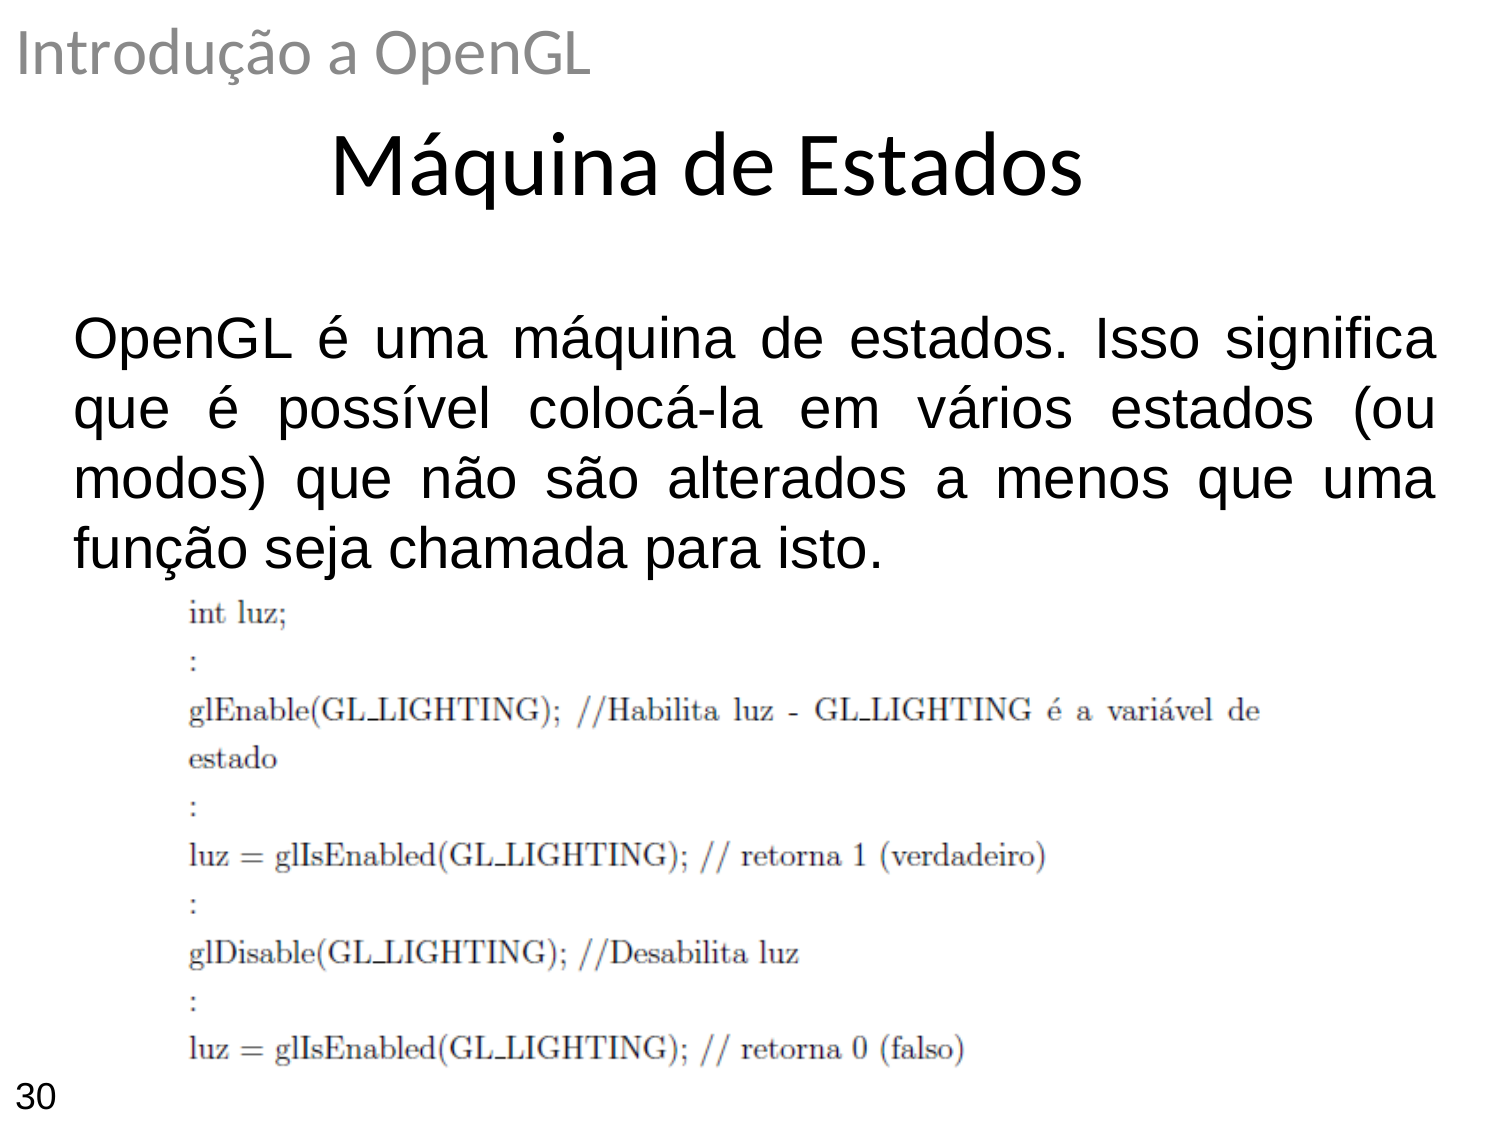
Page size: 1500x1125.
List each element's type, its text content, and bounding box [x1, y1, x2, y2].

picture [175, 588, 1290, 1084]
text_box 30 [0, 1064, 72, 1125]
title Máquina de Estados [70, 82, 1346, 235]
text_box OpenGL é uma máquina de estados. Isso significa que é possível colocá-la em vários estados (ou modos) que não são alterados a menos que uma função seja chamada para isto. [58, 292, 1454, 589]
text_box Introdução a OpenGL [0, 0, 1051, 141]
